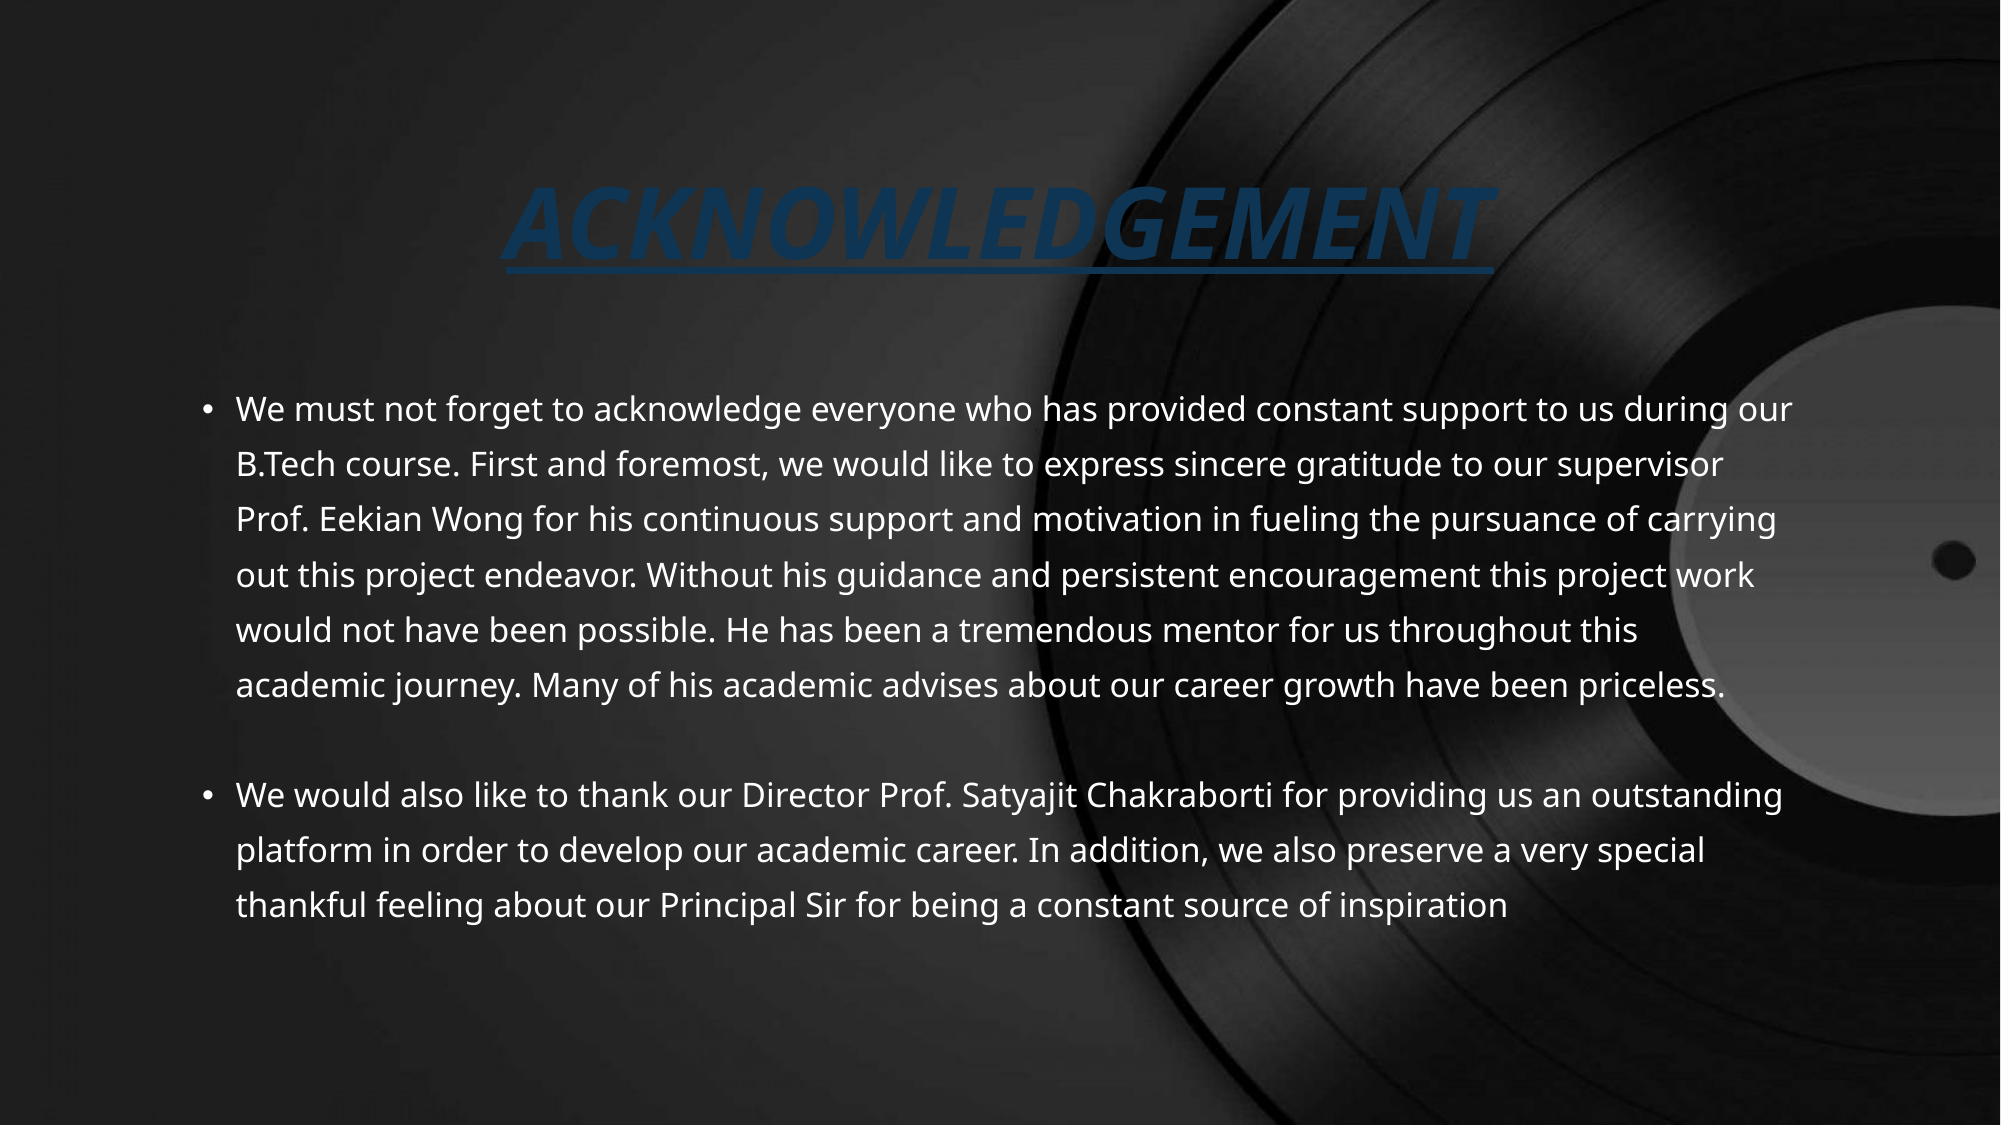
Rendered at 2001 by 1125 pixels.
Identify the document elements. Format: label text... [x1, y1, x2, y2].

picture [0, 0, 2001, 1125]
text_box ACKNOWLEDGEMENT [187, 101, 1812, 344]
text_box We must not forget to acknowledge everyone who has provided constant support to us during our B.Tech course. First and foremost, we would like to express sincere gratitude to our supervisor Prof. Eekian Wong for his continuous support and motivation in fueling the pursuance of carrying out this project endeavor. Without his guidance and persistent encouragement this project work would not have been possible. He has been a tremendous mentor for us throughout this academic journey. Many of his academic advises about our career growth have been priceless. We would also like to thank our Director Prof. Satyajit Chakraborti for providing us an outstanding platform in order to develop our academic career. In addition, we also preserve a very special thankful feeling about our Principal Sir for being a constant source of inspiration [187, 369, 1812, 950]
